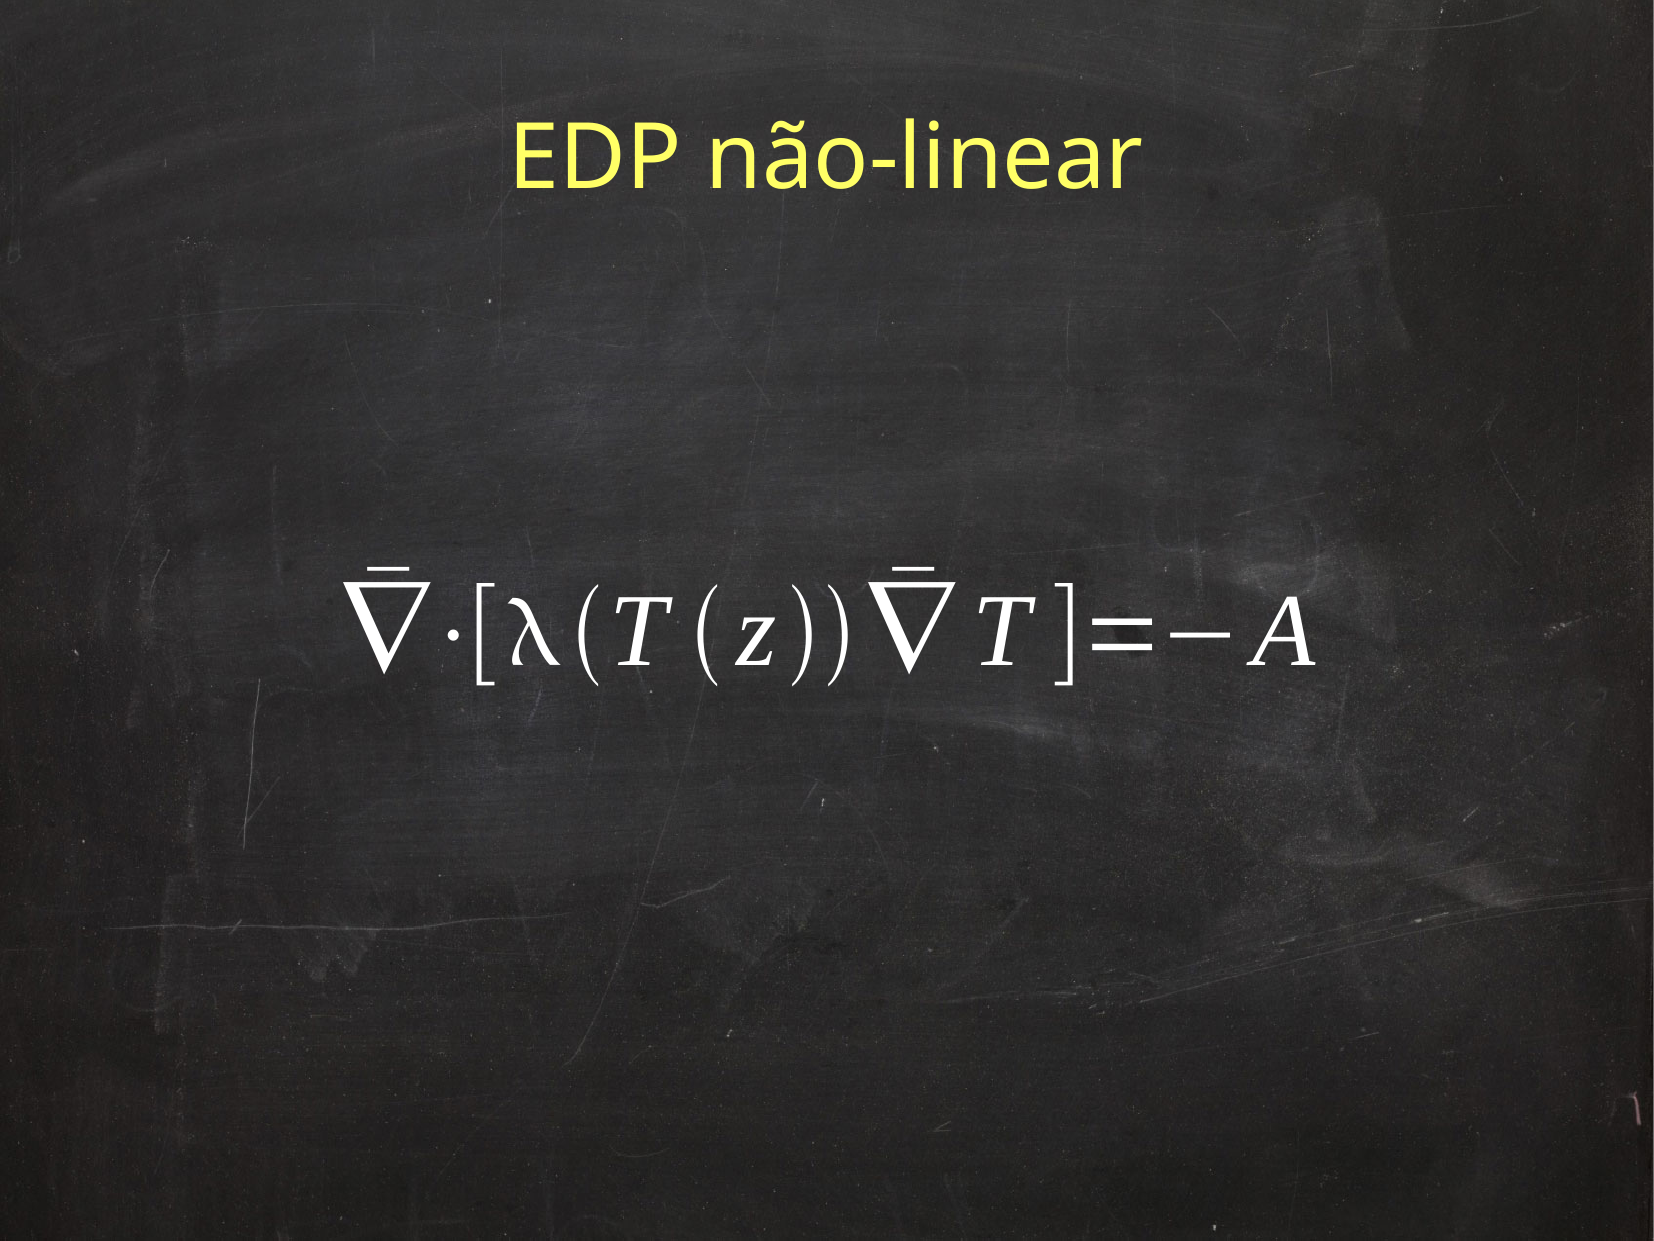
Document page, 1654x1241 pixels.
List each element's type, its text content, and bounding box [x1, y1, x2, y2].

picture [0, 0, 1654, 1241]
chart [332, 562, 1321, 692]
title EDP não-linear [82, 56, 1571, 250]
